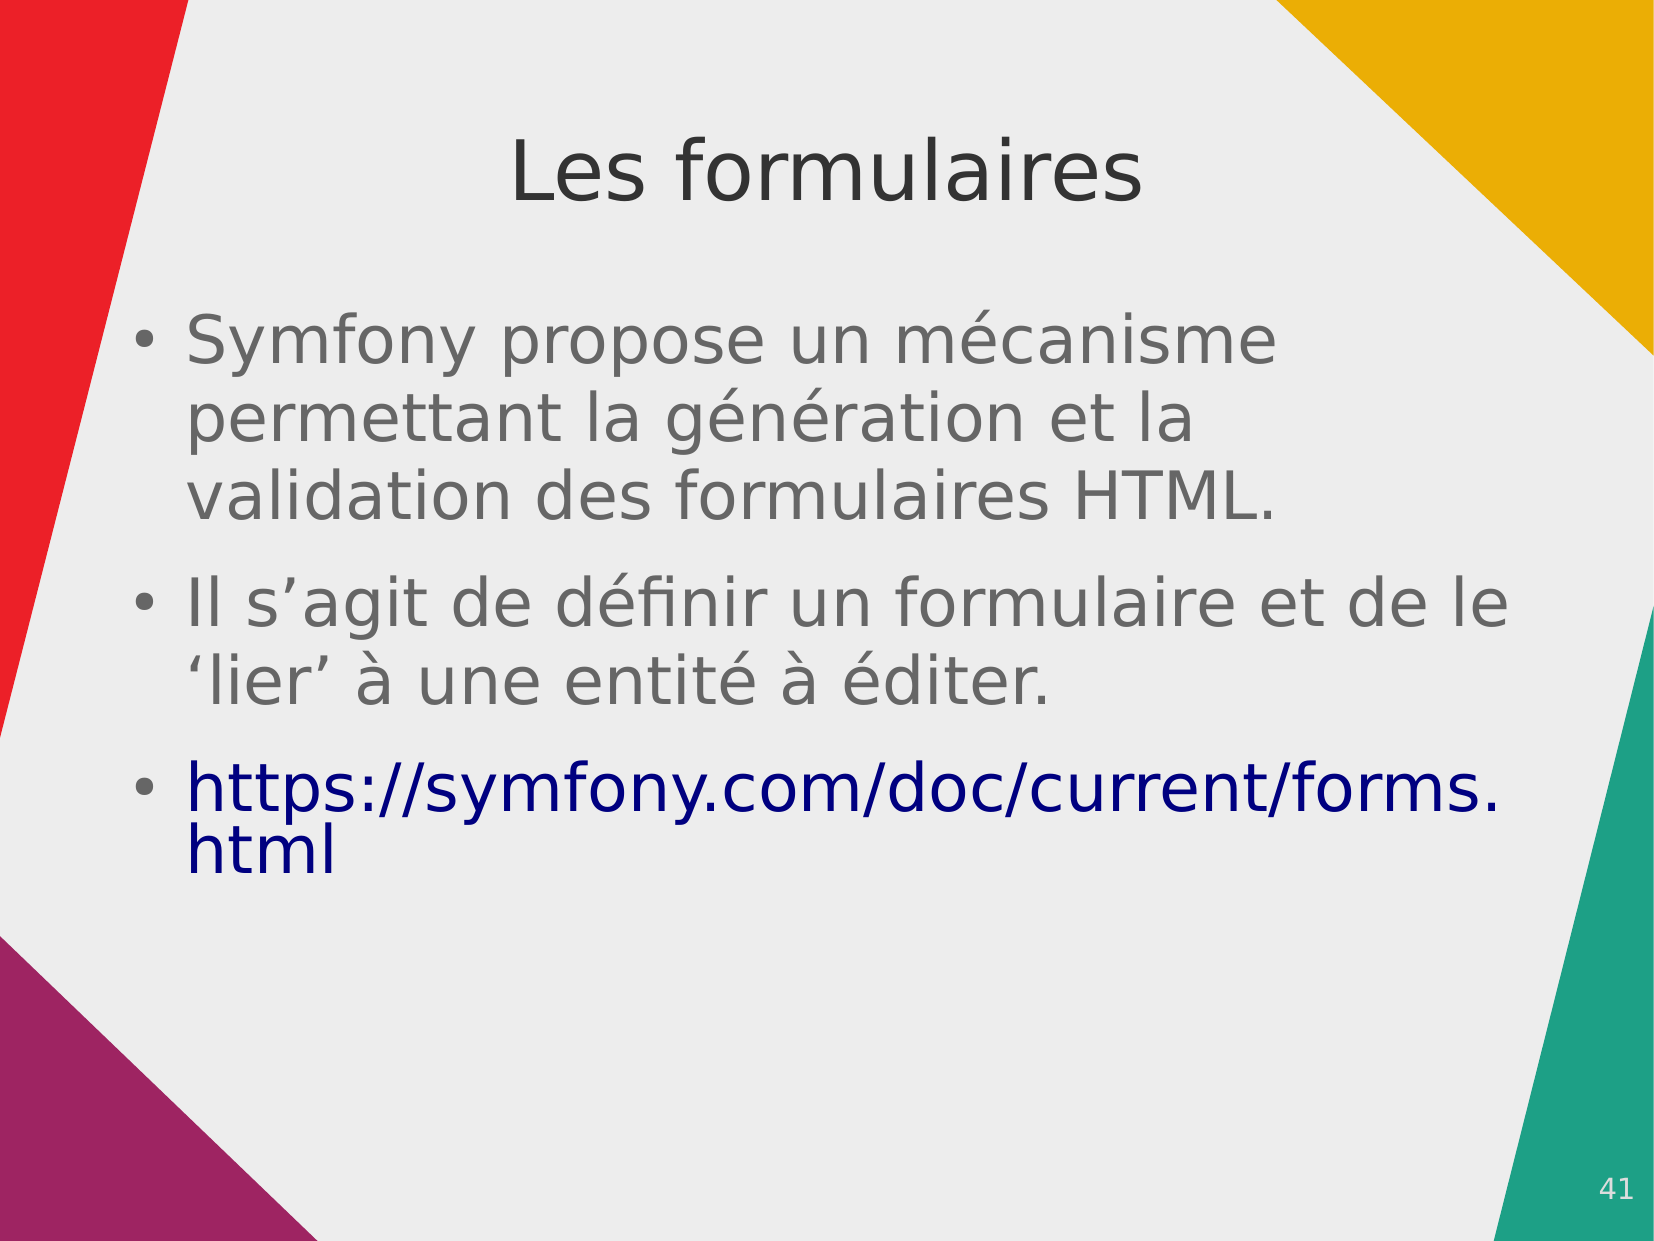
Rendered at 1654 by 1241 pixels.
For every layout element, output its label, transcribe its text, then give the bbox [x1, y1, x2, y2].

title Les formulaires [114, 73, 1539, 271]
list Symfony propose un mécanisme permettant la génération et la validation des formulaires HTML. Il s’agit de définir un formulaire et de le ‘lier’ à une entité à éditer. https://symfony.com/doc/current/forms.html [114, 302, 1539, 1033]
